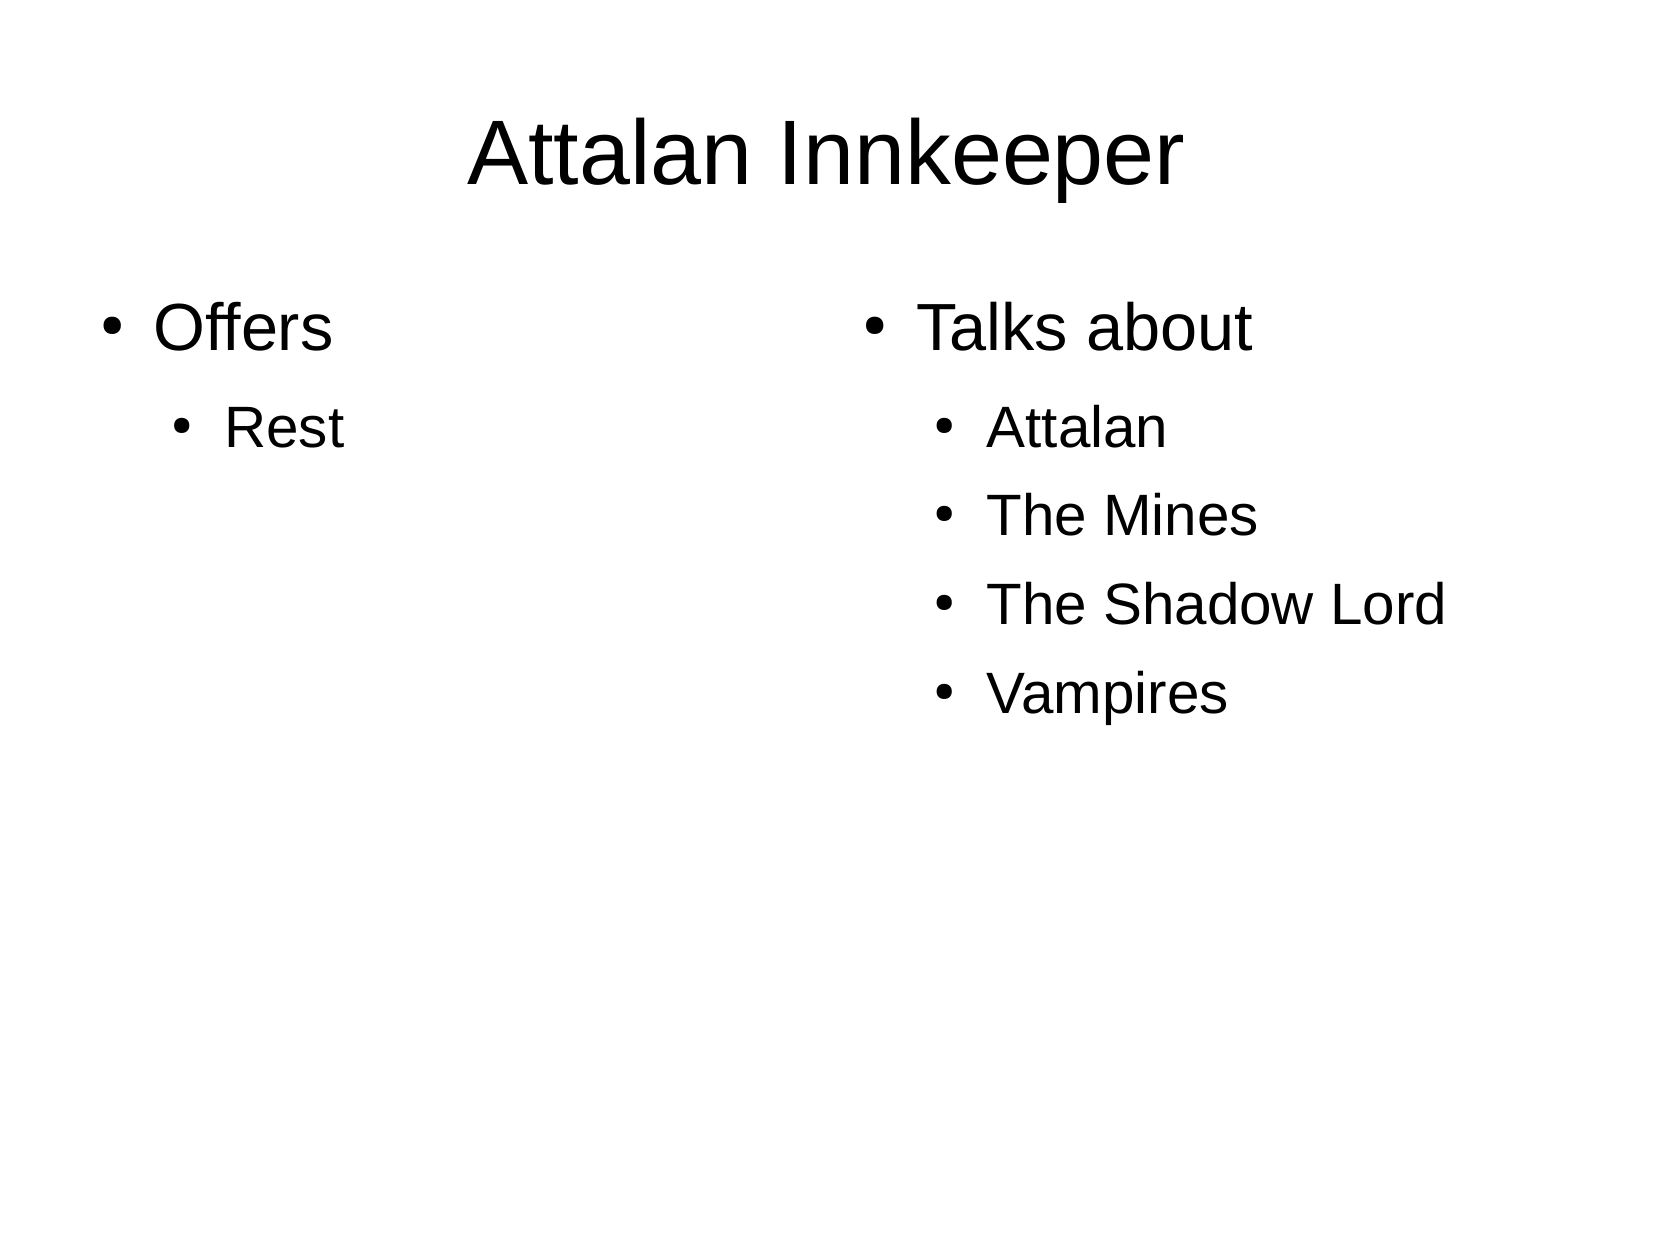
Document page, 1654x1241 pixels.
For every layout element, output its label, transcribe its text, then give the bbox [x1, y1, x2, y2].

list Talks about Attalan The Mines The Shadow Lord Vampires [845, 290, 1572, 1109]
list Offers Rest [82, 290, 809, 1109]
title Attalan Innkeeper [82, 56, 1571, 250]
